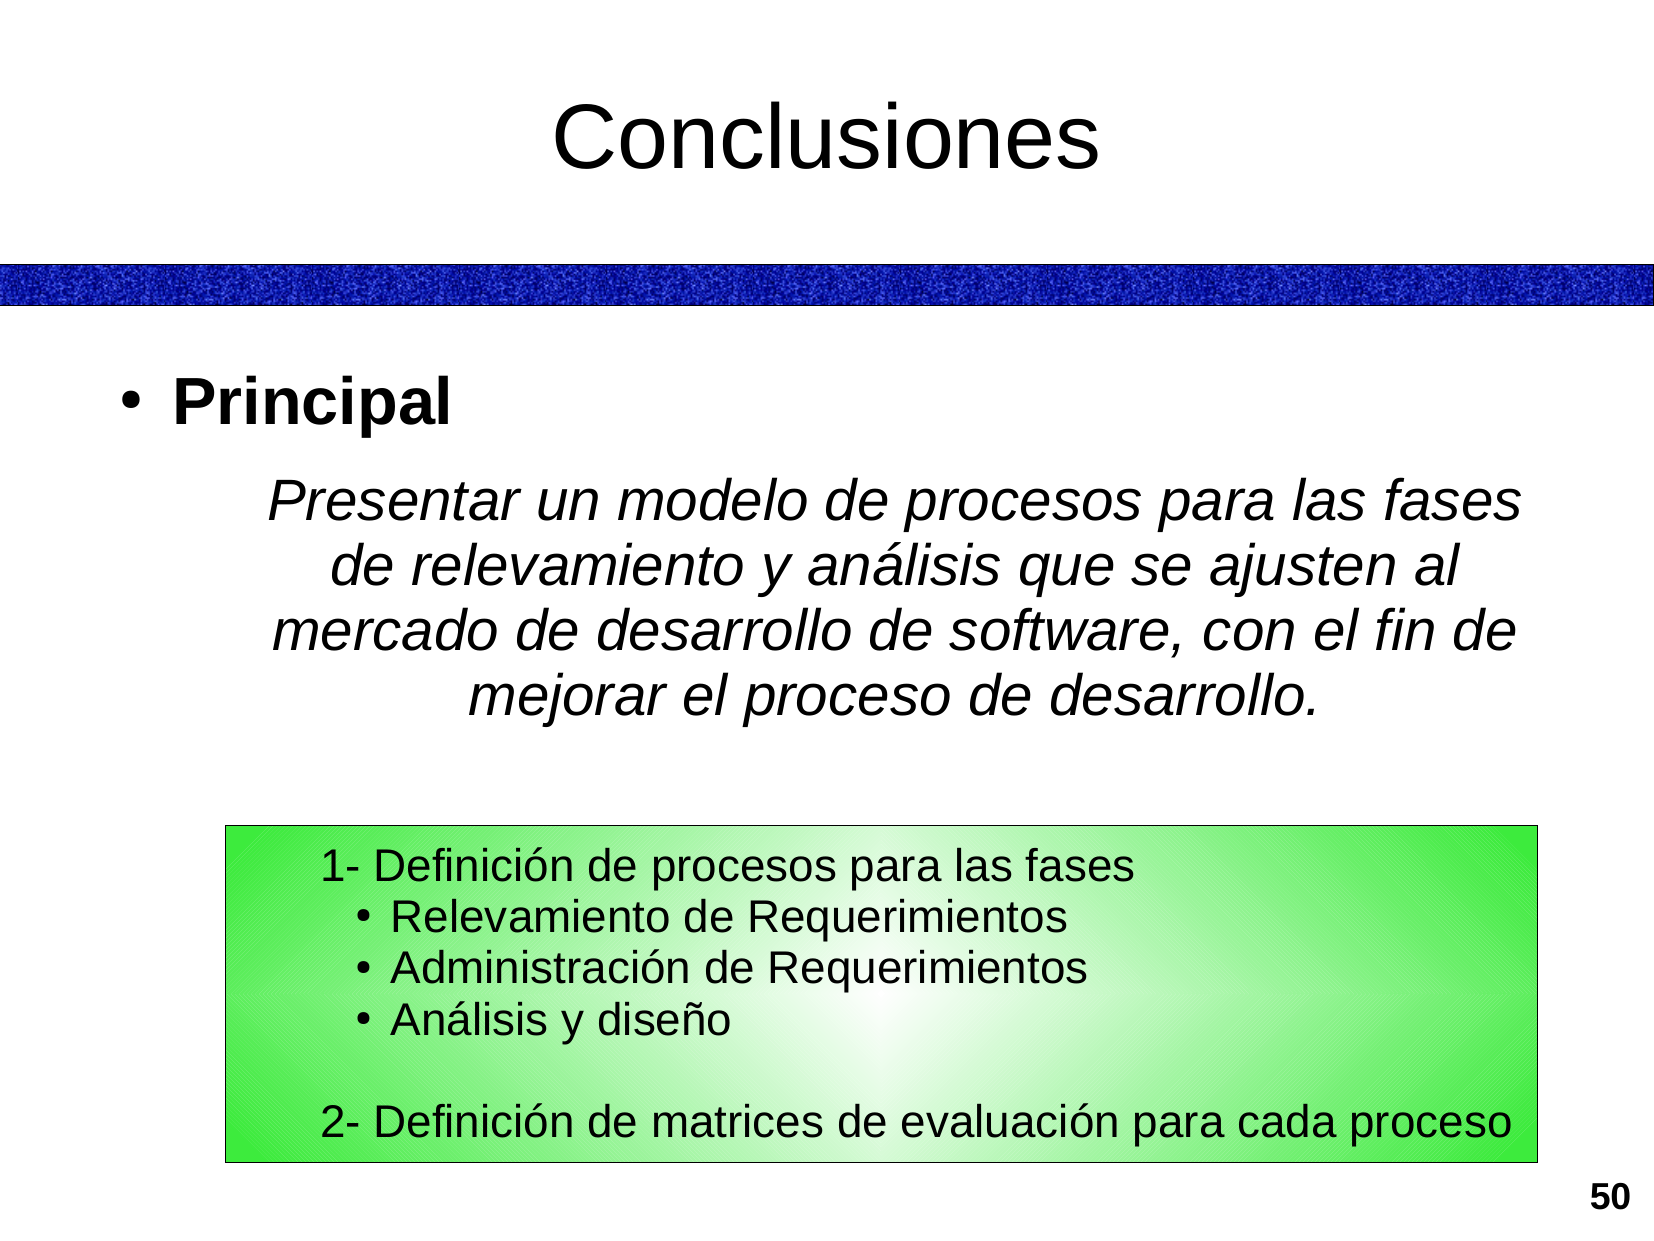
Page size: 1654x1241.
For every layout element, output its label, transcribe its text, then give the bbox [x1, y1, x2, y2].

text_box 1- Definición de procesos para las fases Relevamiento de Requerimientos Administración de Requerimientos Análisis y diseño 2- Definición de matrices de evaluación para cada proceso [225, 825, 1538, 1163]
text_box <número> [1575, 1168, 1654, 1240]
picture [0, 265, 1653, 305]
list Principal Presentar un modelo de procesos para las fases de relevamiento y análisis que se ajusten al mercado de desarrollo de software, con el fin de mejorar el proceso de desarrollo. [101, 363, 1549, 788]
title Conclusiones [58, 21, 1595, 253]
